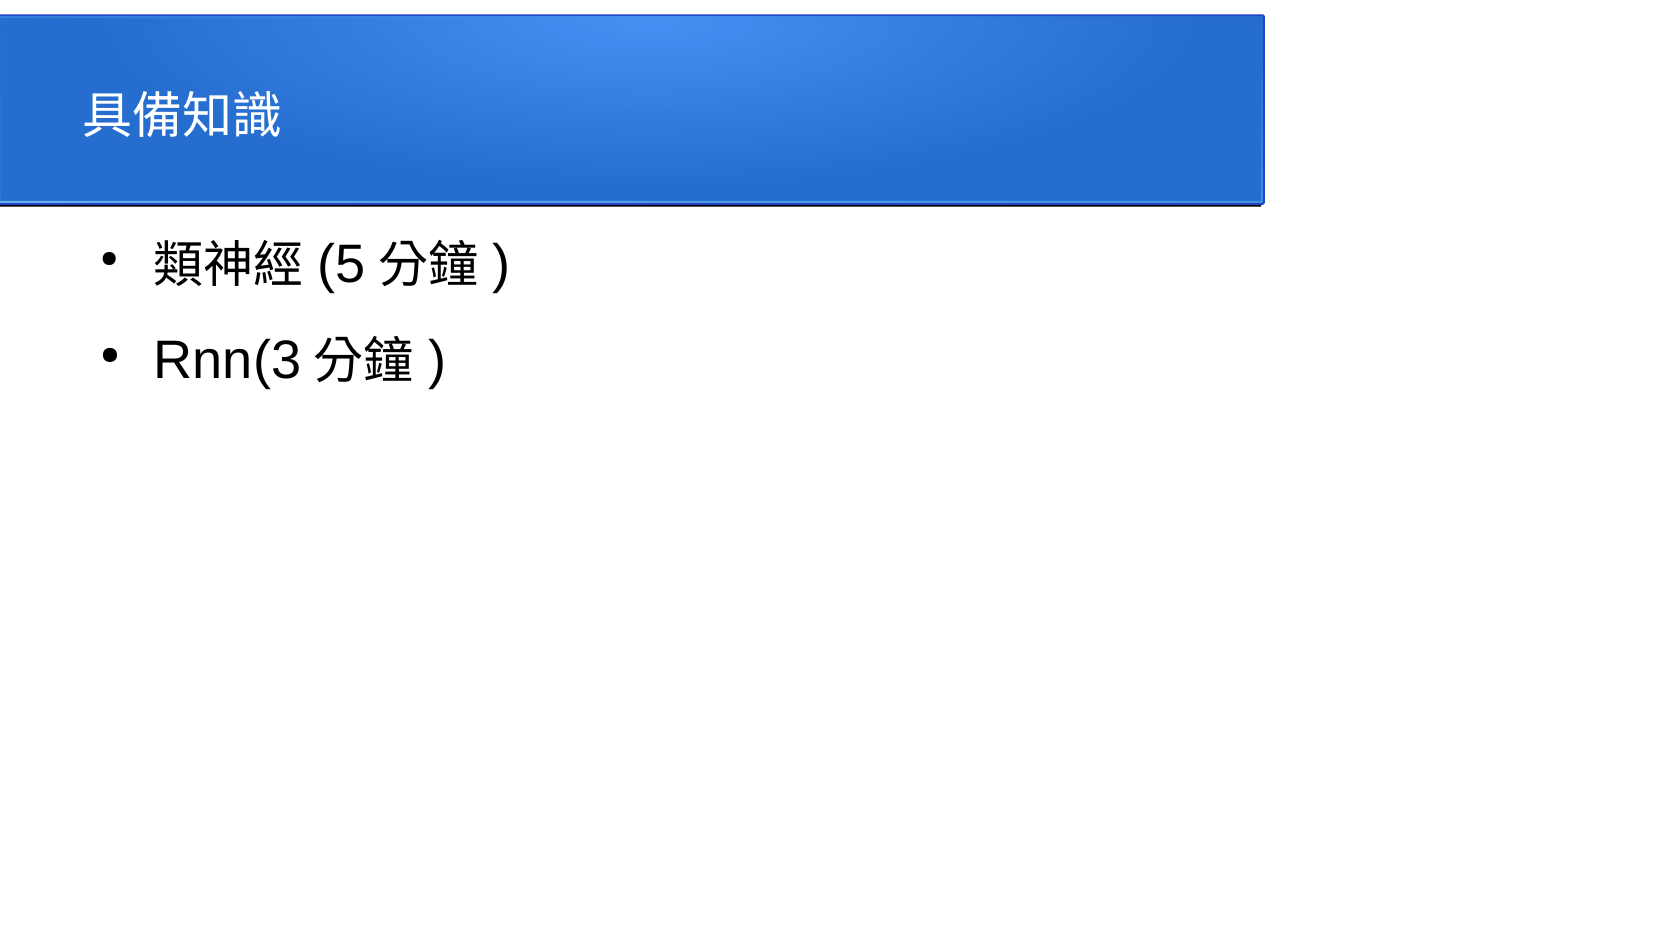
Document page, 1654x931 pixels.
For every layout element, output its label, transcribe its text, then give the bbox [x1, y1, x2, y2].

list 類神經(5分鐘) Rnn(3分鐘) [82, 224, 1571, 764]
title 具備知識 [82, 35, 1235, 189]
